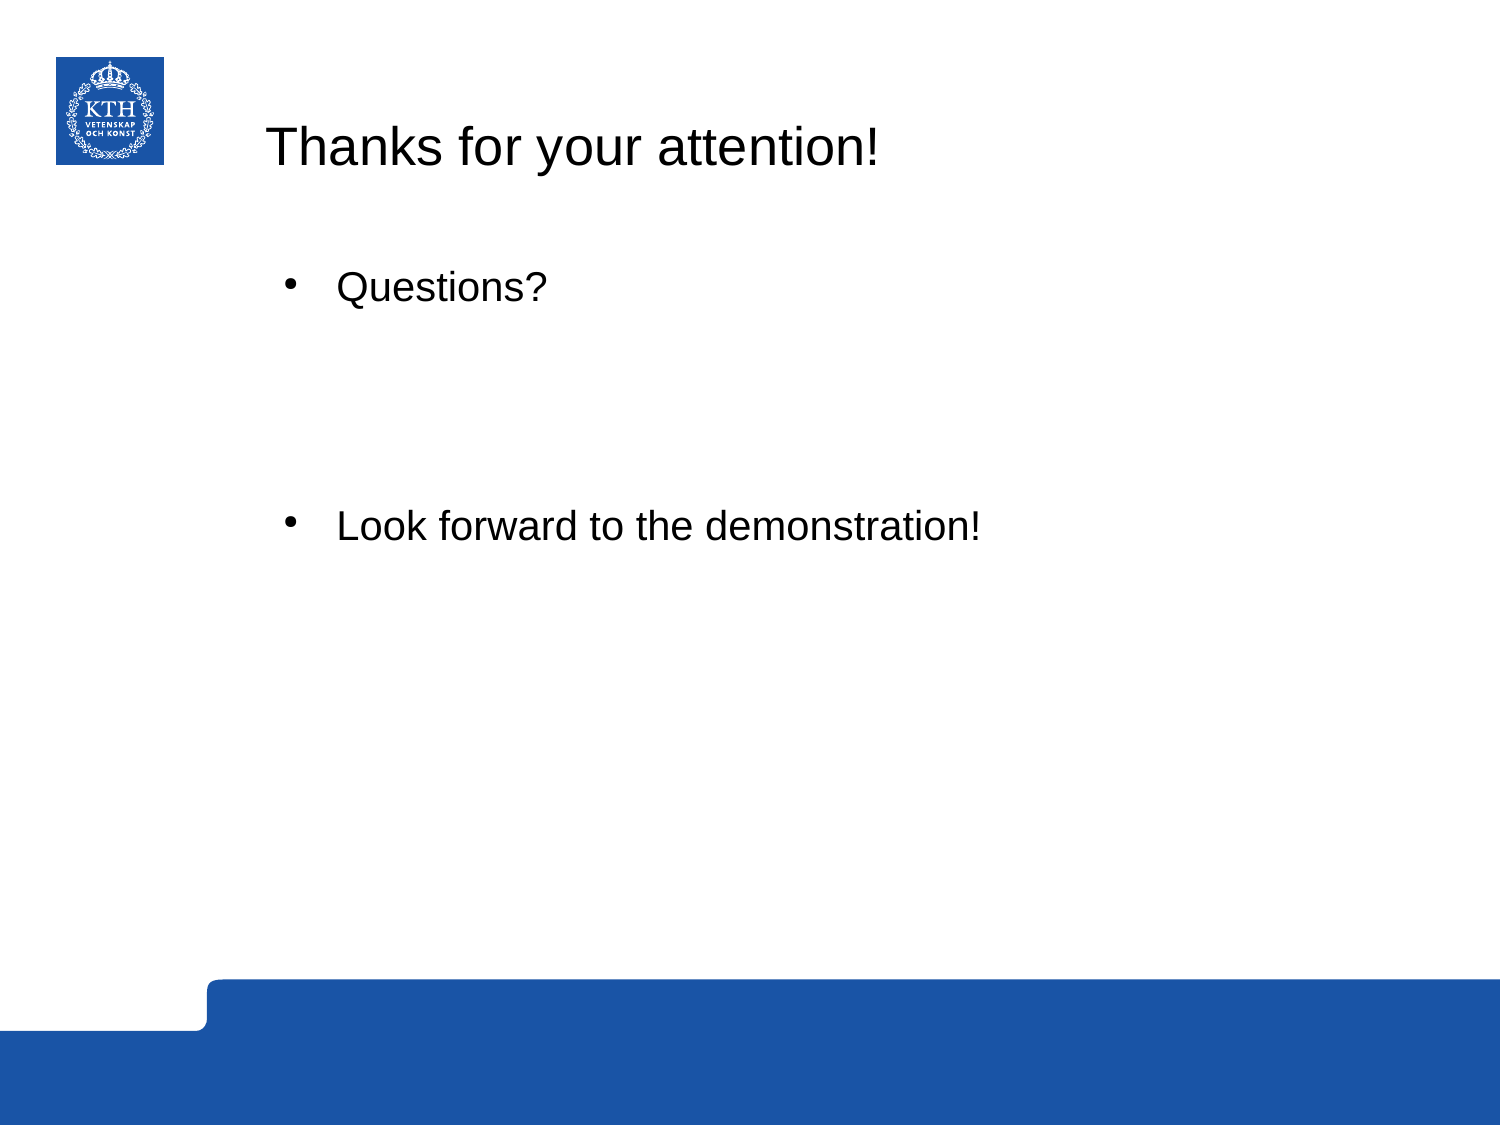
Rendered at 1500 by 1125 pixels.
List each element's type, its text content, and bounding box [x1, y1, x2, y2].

title Thanks for your attention! [265, 66, 1404, 176]
list Questions? Look forward to the demonstration! [265, 259, 1404, 929]
